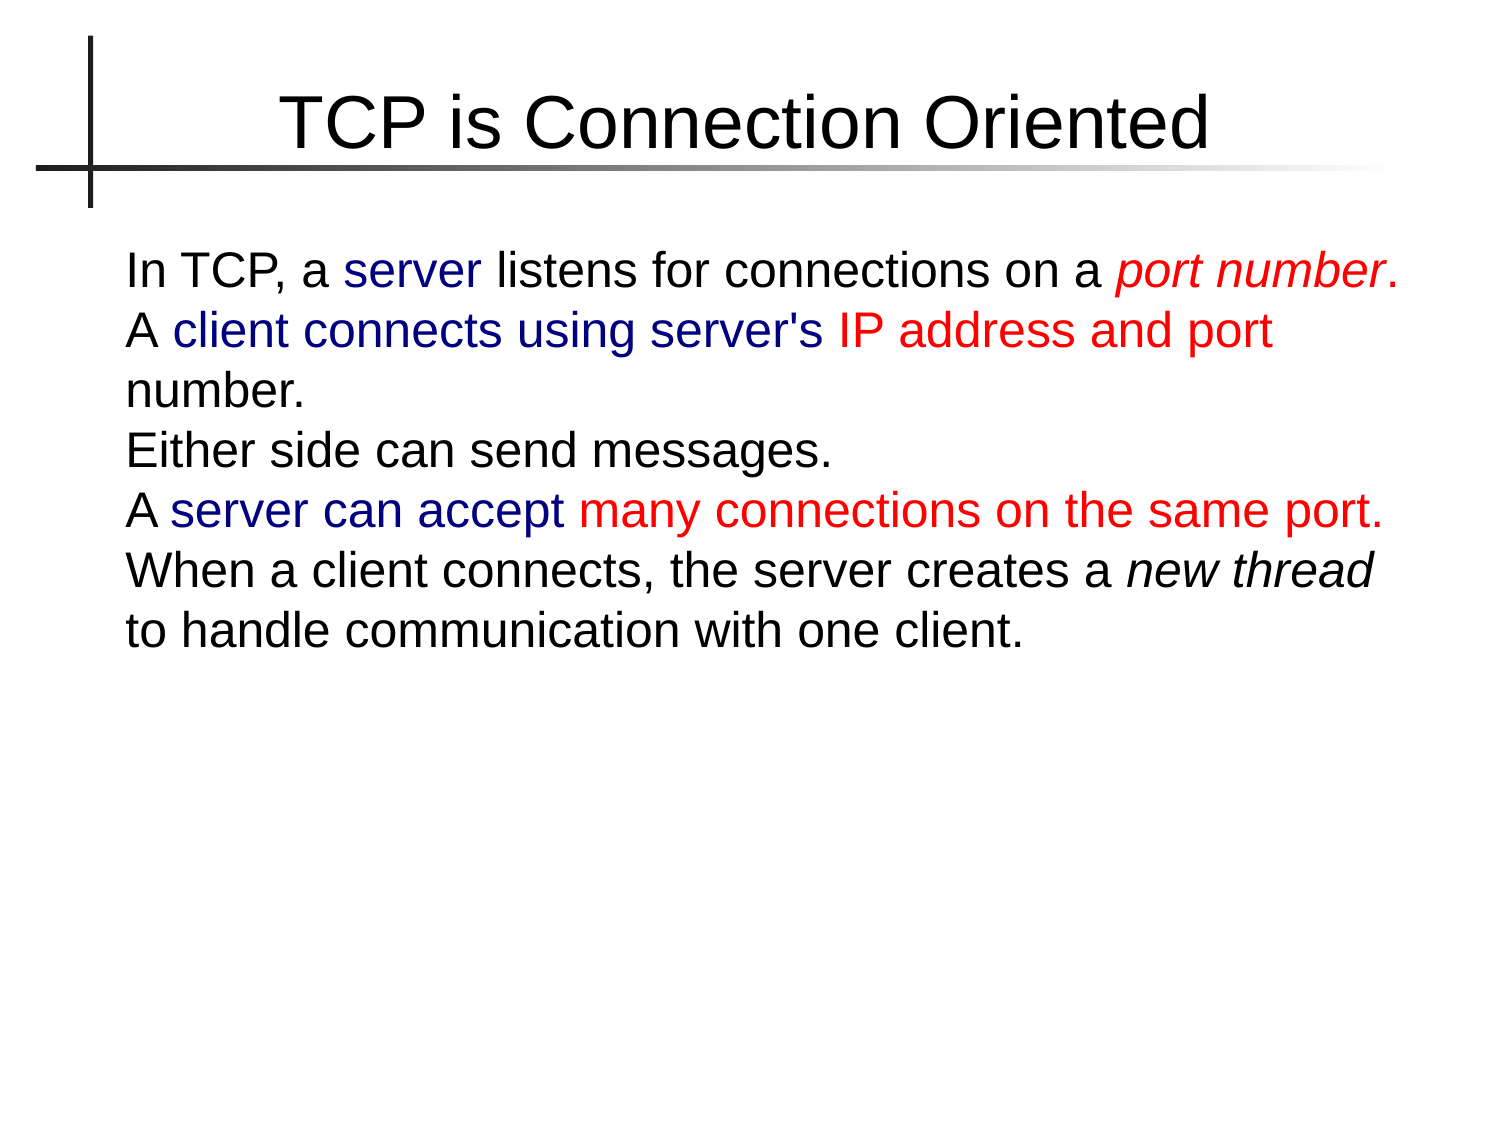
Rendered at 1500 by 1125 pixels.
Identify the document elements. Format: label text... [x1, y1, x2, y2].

text_box TCP is Connection Oriented [95, 29, 1395, 172]
text_box In TCP, a server listens for connections on a port number. A client connects using server's IP address and port number. Either side can send messages. A server can accept many connections on the same port. When a client connects, the server creates a new thread to handle communication with one client. [110, 229, 1440, 1005]
